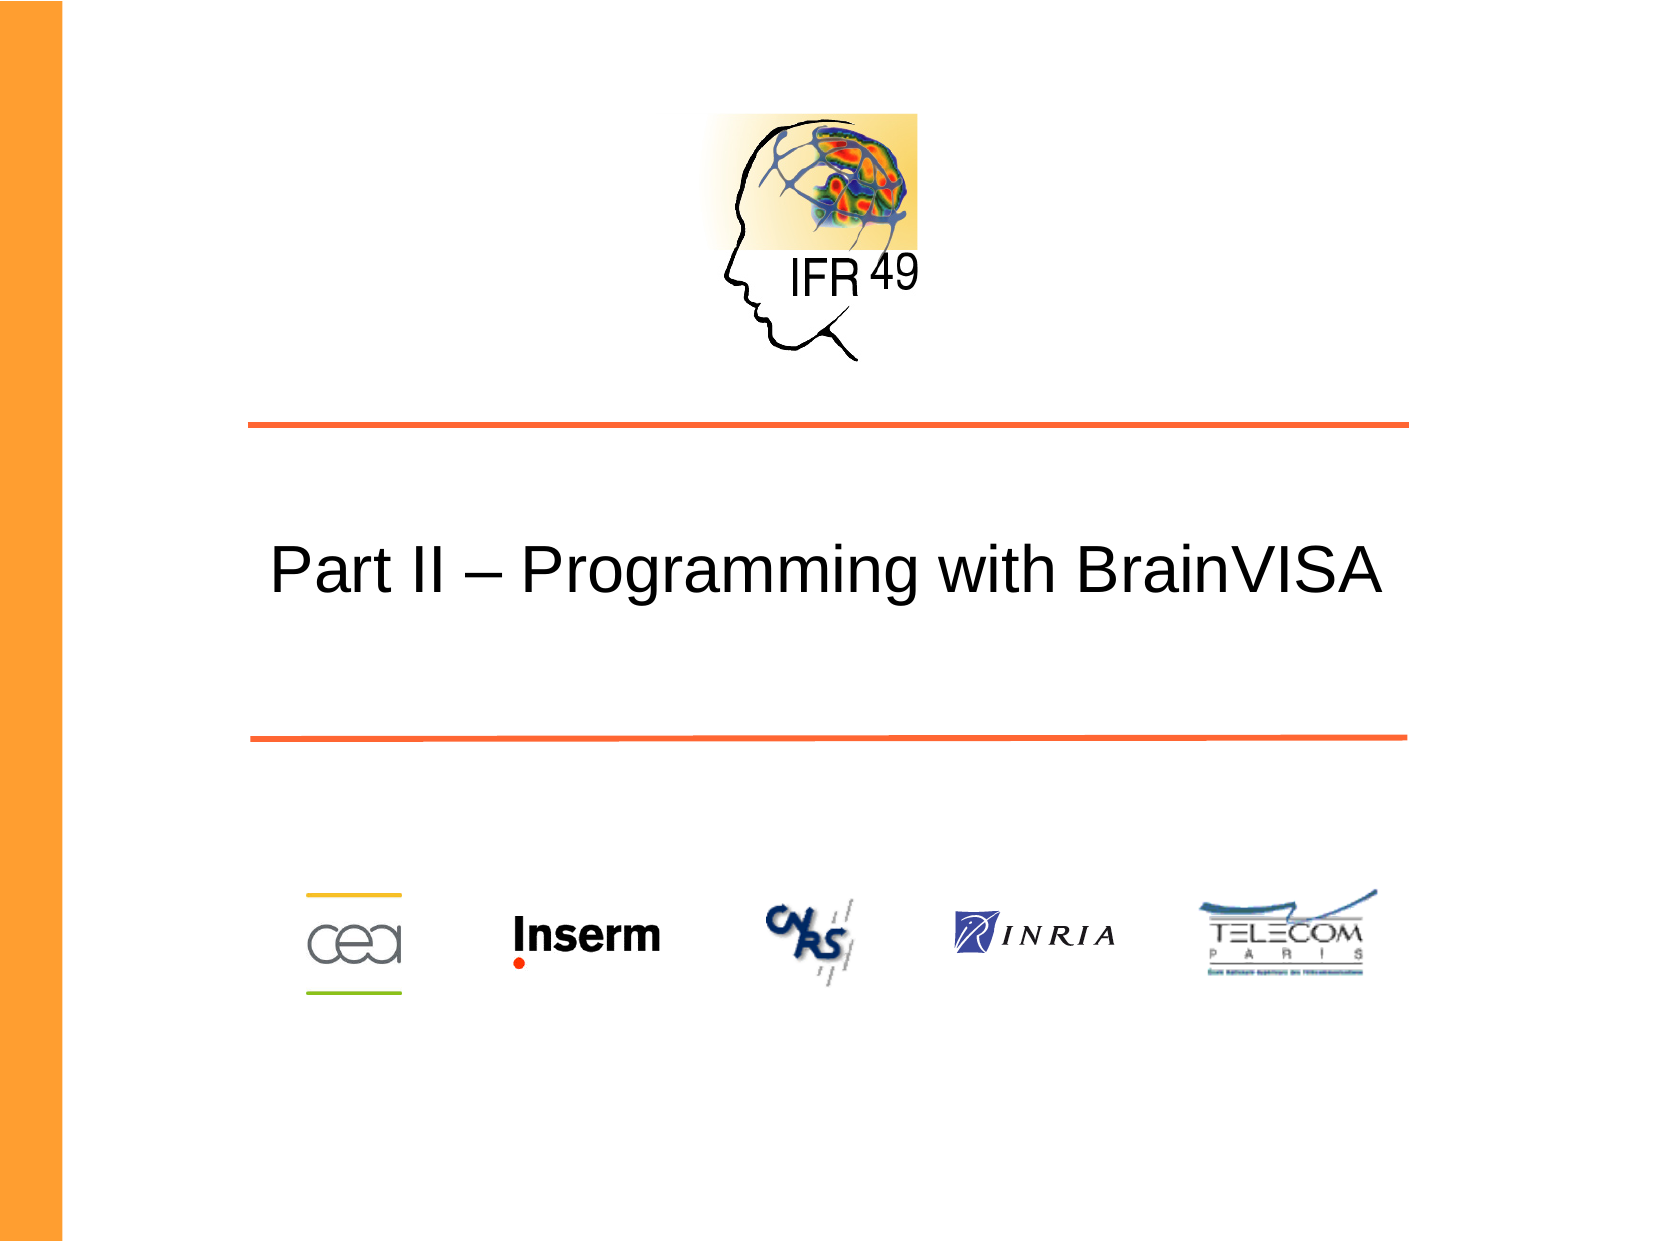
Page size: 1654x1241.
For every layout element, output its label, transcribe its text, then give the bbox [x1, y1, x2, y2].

picture [656, 105, 918, 401]
picture [954, 910, 1115, 954]
picture [1197, 882, 1380, 985]
picture [766, 898, 856, 988]
picture [513, 916, 662, 972]
picture [306, 893, 402, 995]
title Part II – Programming with BrainVISA [236, 473, 1418, 666]
